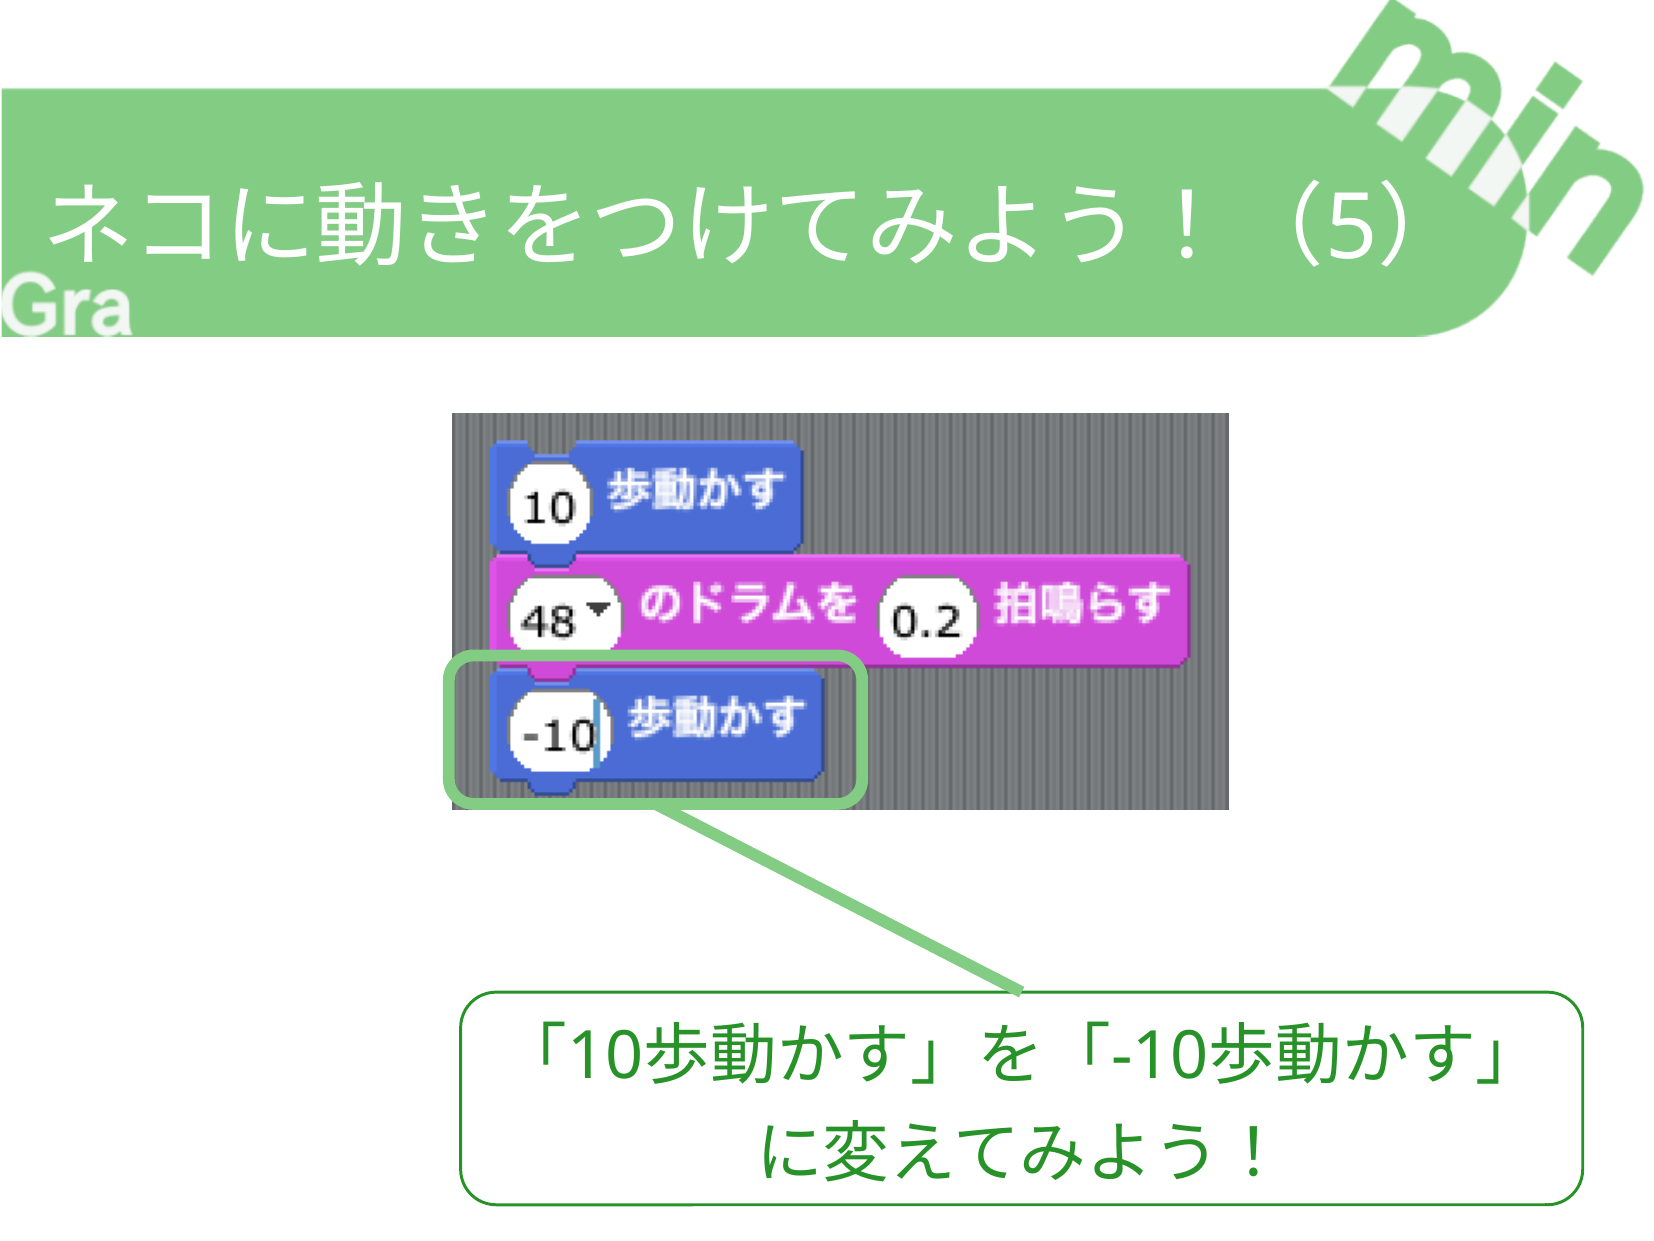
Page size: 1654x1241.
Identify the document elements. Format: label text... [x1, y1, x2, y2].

picture [1, 0, 1654, 337]
text_box 「10歩動かす」を「-10歩動かす」に変えてみよう！ [460, 992, 1583, 1205]
picture [455, 662, 856, 798]
picture [452, 802, 466, 810]
picture [452, 413, 1229, 810]
title ネコに動きをつけてみよう！（5） [11, 134, 1501, 303]
